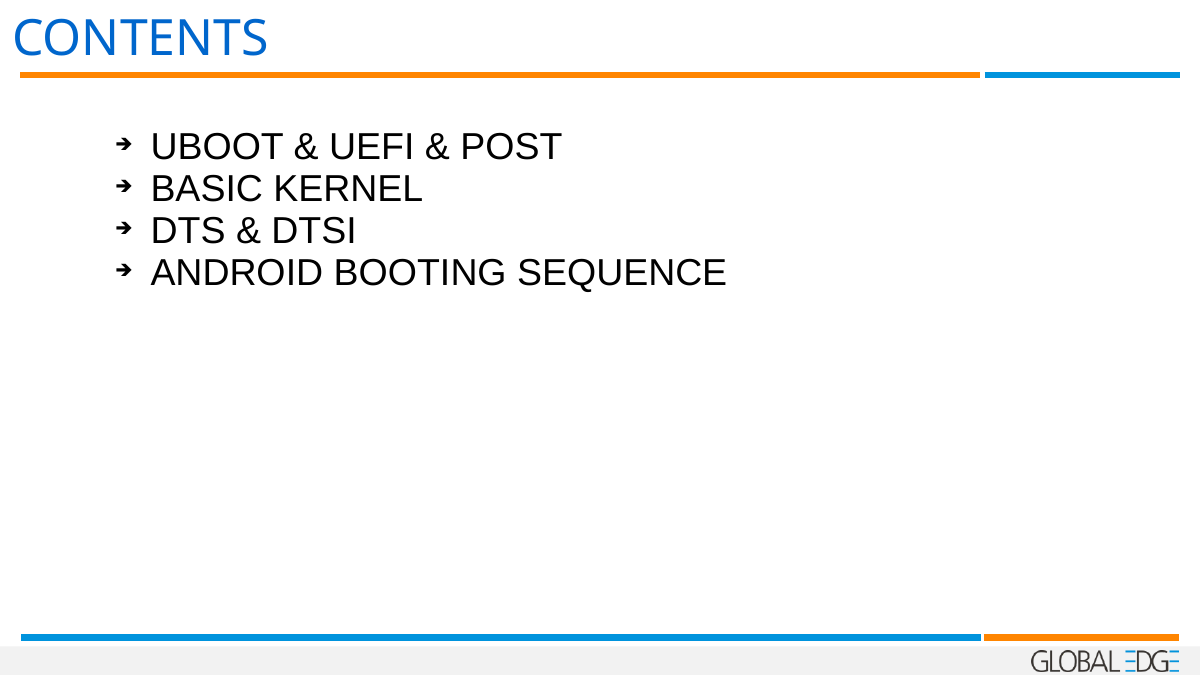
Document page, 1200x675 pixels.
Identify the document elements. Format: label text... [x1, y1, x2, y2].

title CONTENTS [12, 6, 1088, 66]
picture [1031, 650, 1179, 672]
text_box UBOOT & UEFI & POST BASIC KERNEL DTS & DTSI ANDROID BOOTING SEQUENCE [100, 118, 993, 427]
